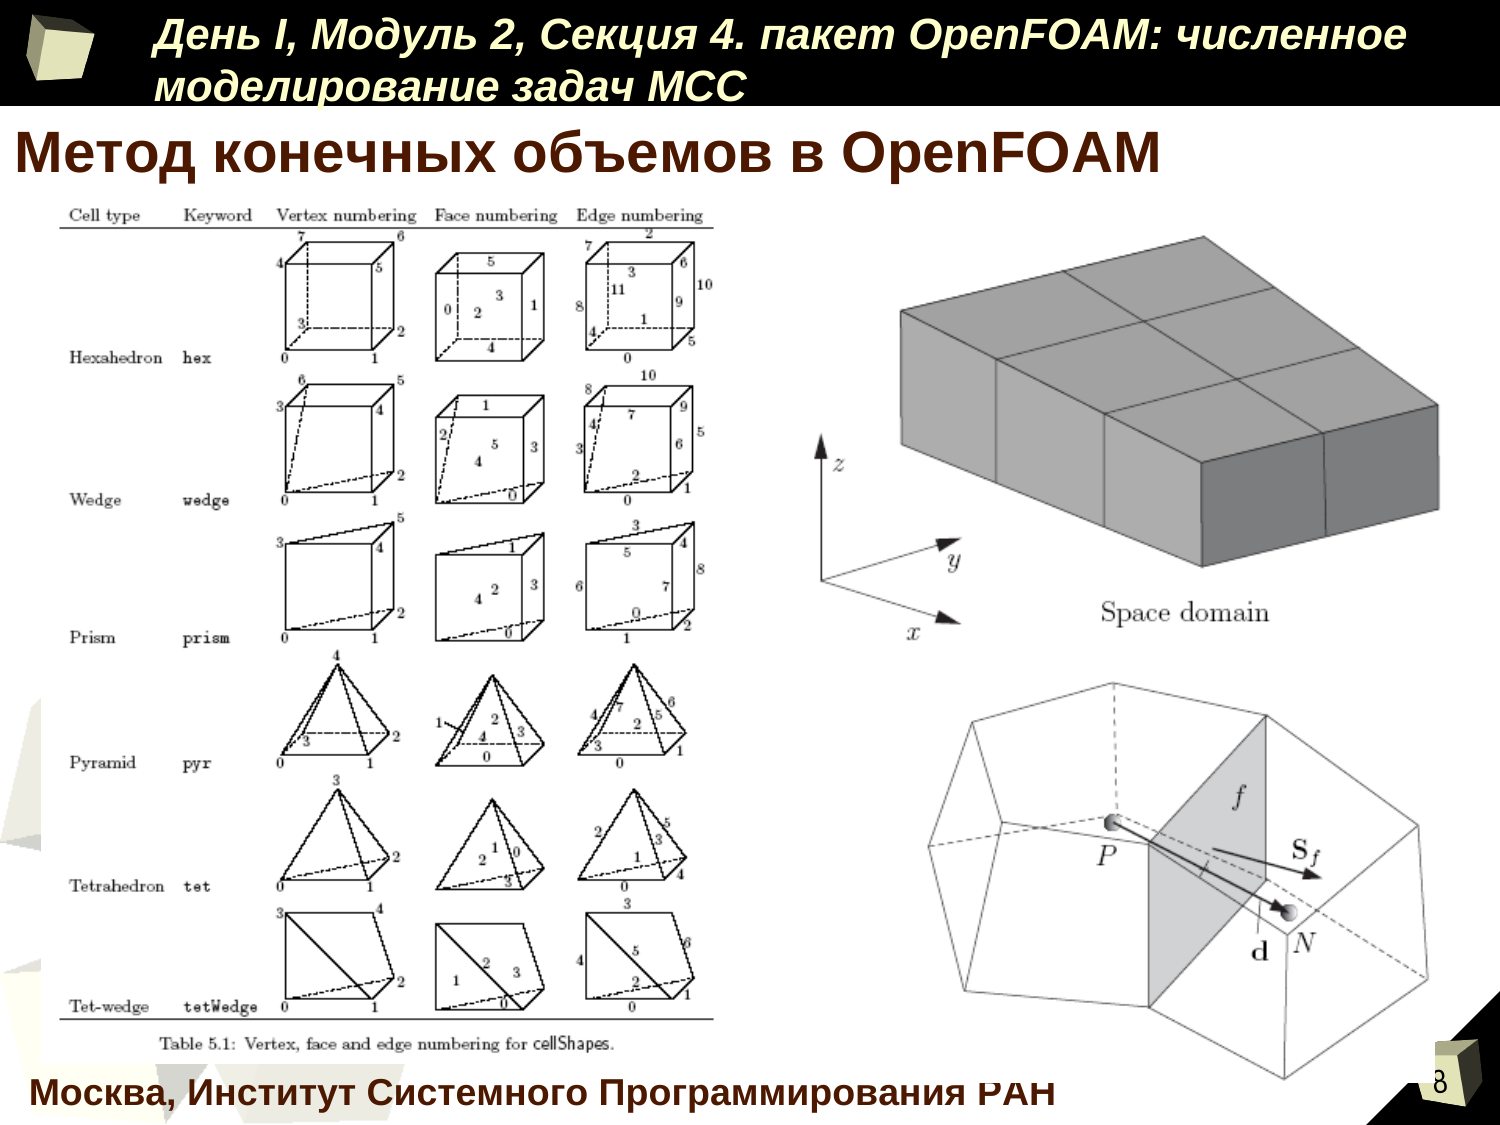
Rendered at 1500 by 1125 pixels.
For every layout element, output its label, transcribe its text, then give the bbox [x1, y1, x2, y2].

picture [903, 680, 1435, 1083]
picture [785, 225, 1447, 644]
picture [0, 192, 728, 1125]
text_box Метод конечных объемов в OpenFOAM [0, 106, 1500, 192]
picture [423, 1088, 433, 1102]
